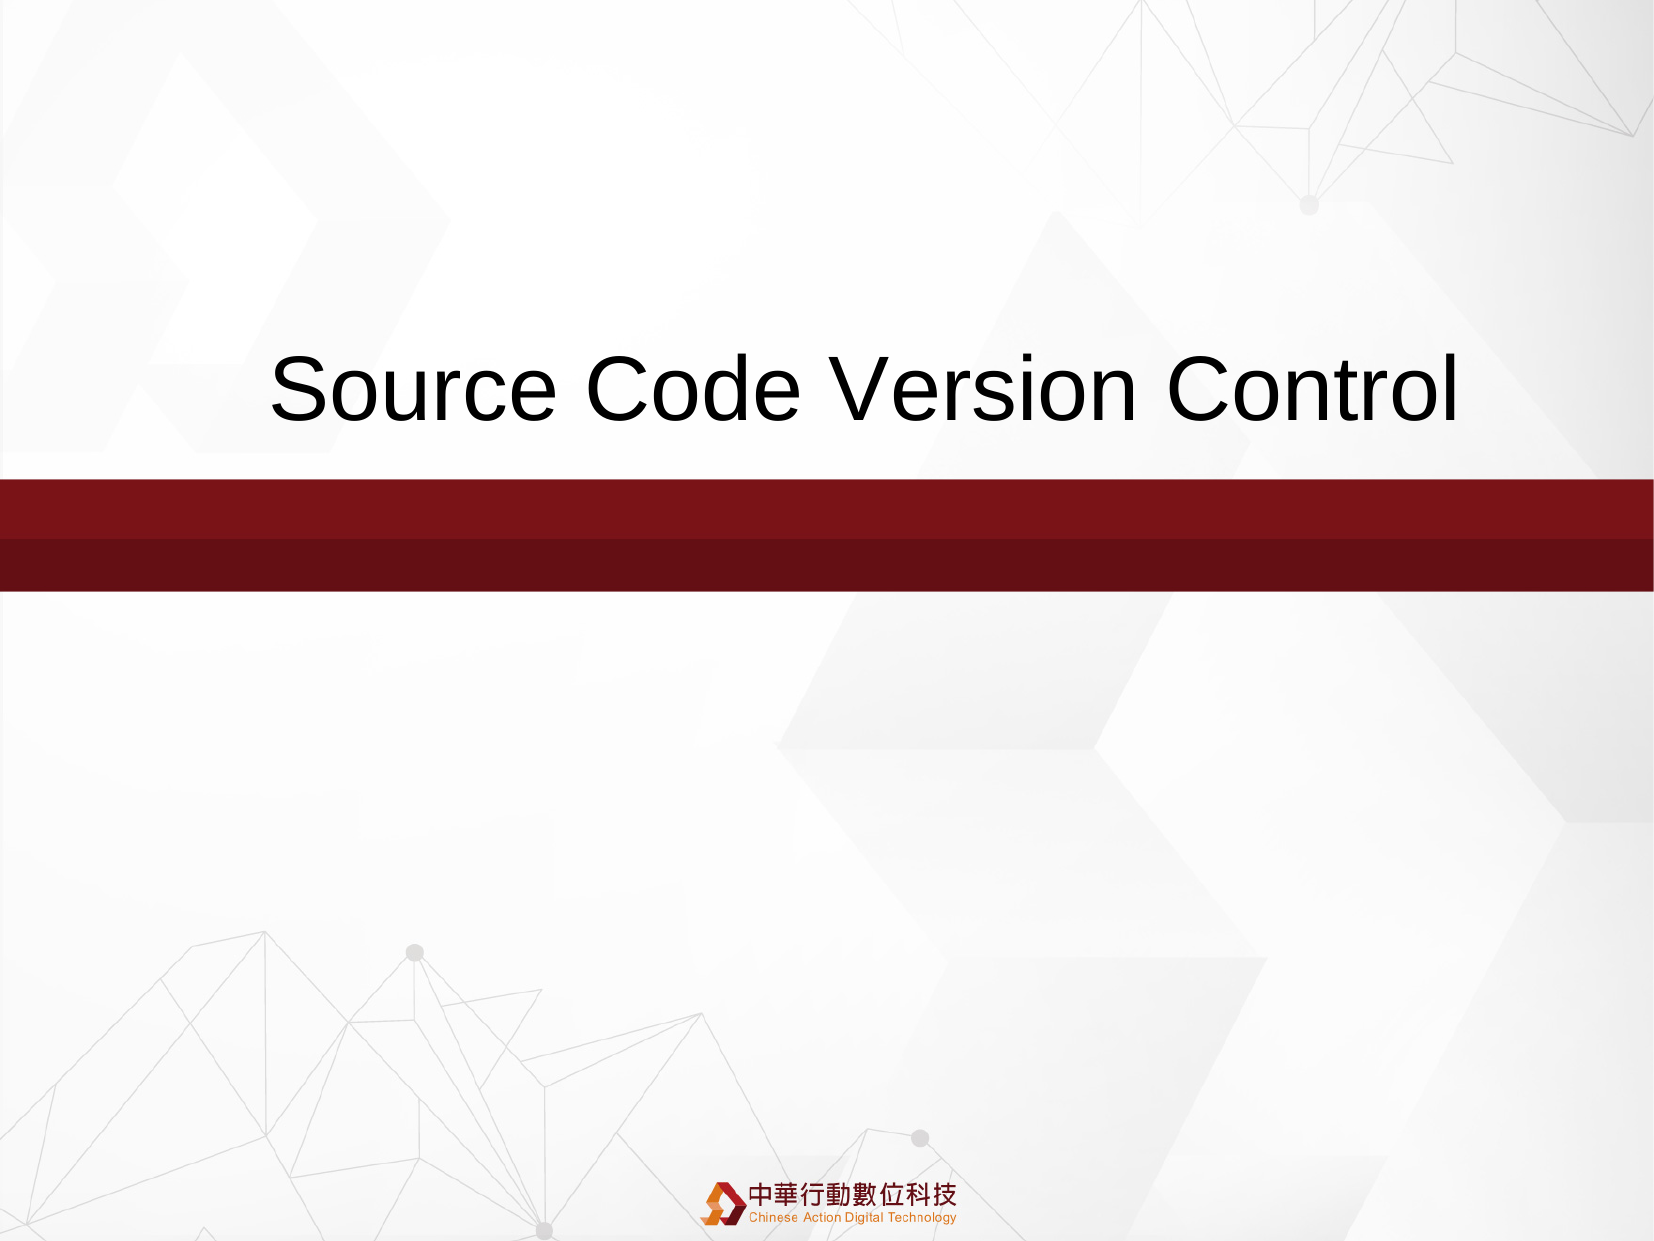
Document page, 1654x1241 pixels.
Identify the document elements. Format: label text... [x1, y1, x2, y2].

picture [0, 0, 1654, 1241]
title Source Code Version Control [105, 285, 1594, 493]
